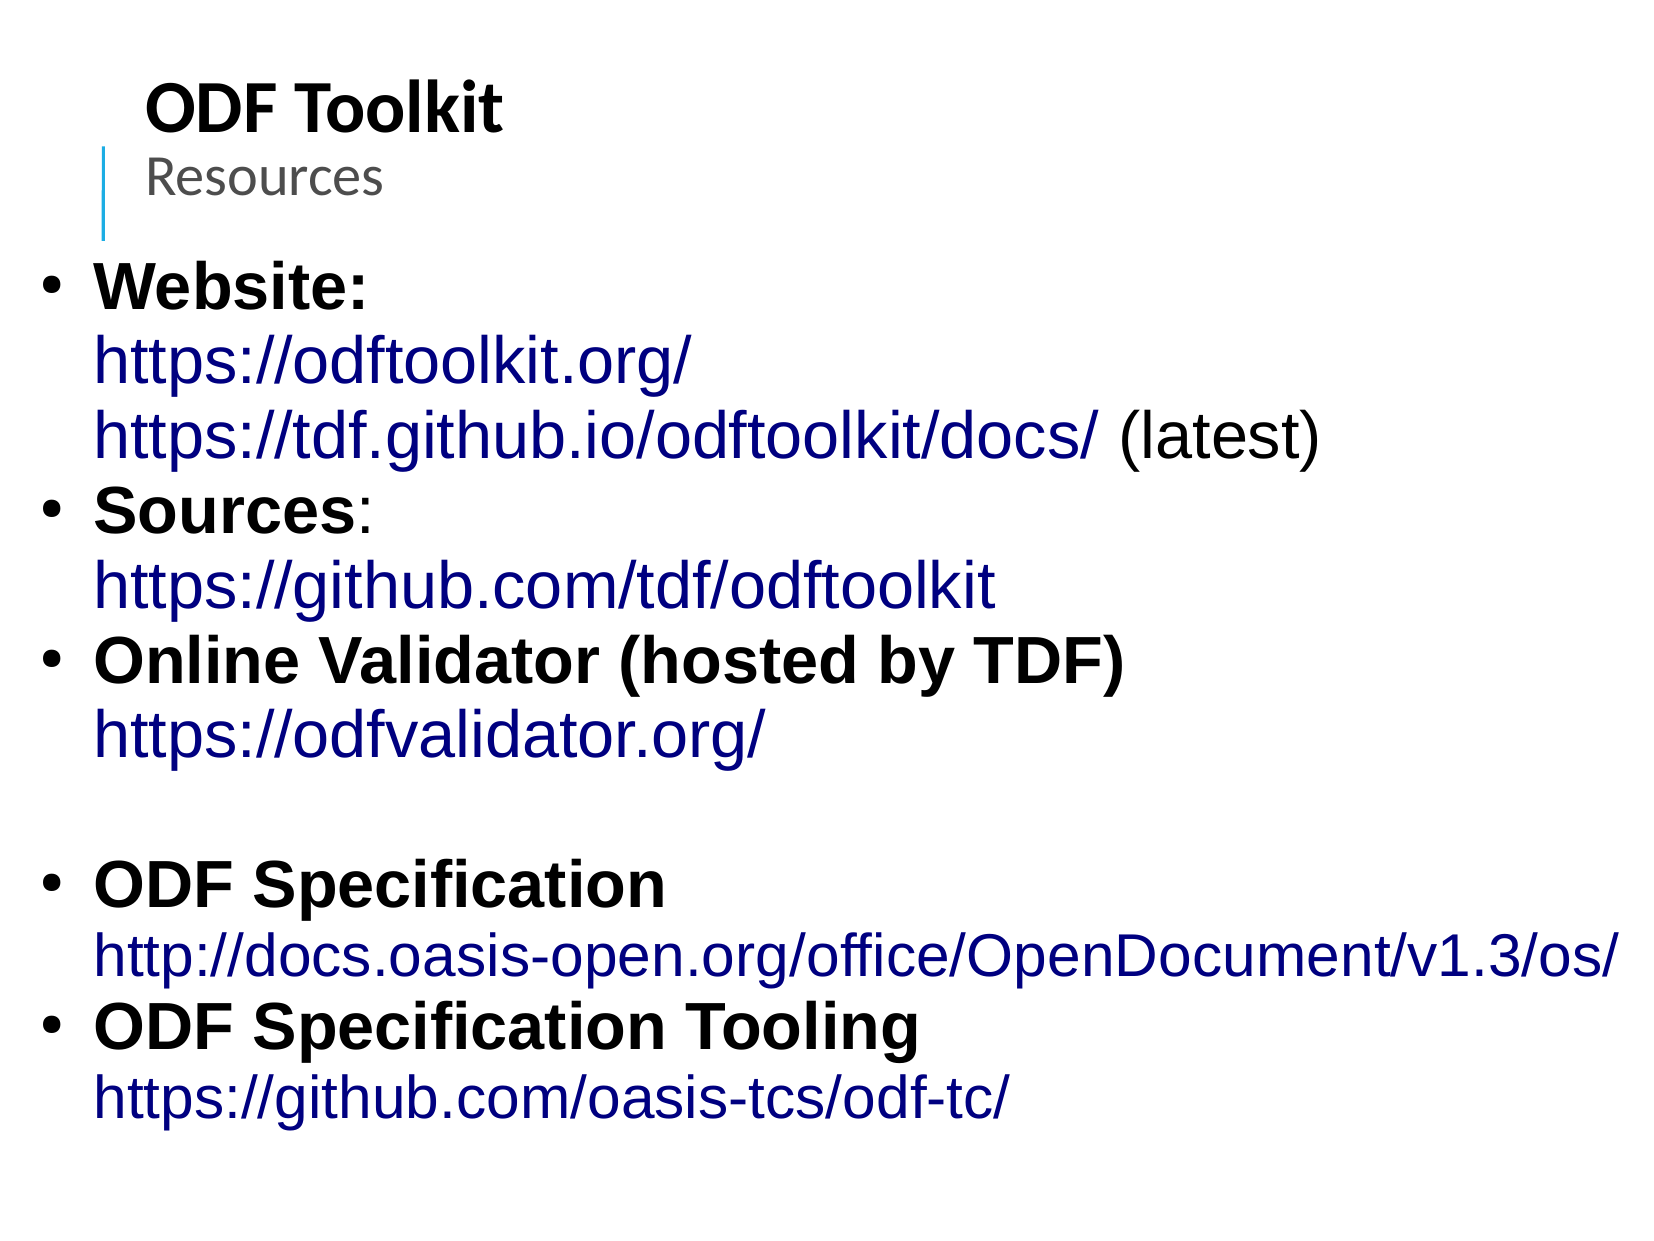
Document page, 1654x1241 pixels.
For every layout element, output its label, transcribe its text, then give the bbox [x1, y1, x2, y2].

text_box Website: https://odftoolkit.org/ https://tdf.github.io/odftoolkit/docs/ (latest) Sources: https://github.com/tdf/odftoolkit Online Validator (hosted by TDF) https://odfvalidator.org/ ODF Specification http://docs.oasis-open.org/office/OpenDocument/v1.3/os/ ODF Specification Tooling https://github.com/oasis-tcs/odf-tc/ [7, 241, 1646, 1229]
title ODF Toolkit Resources [145, 67, 1388, 220]
